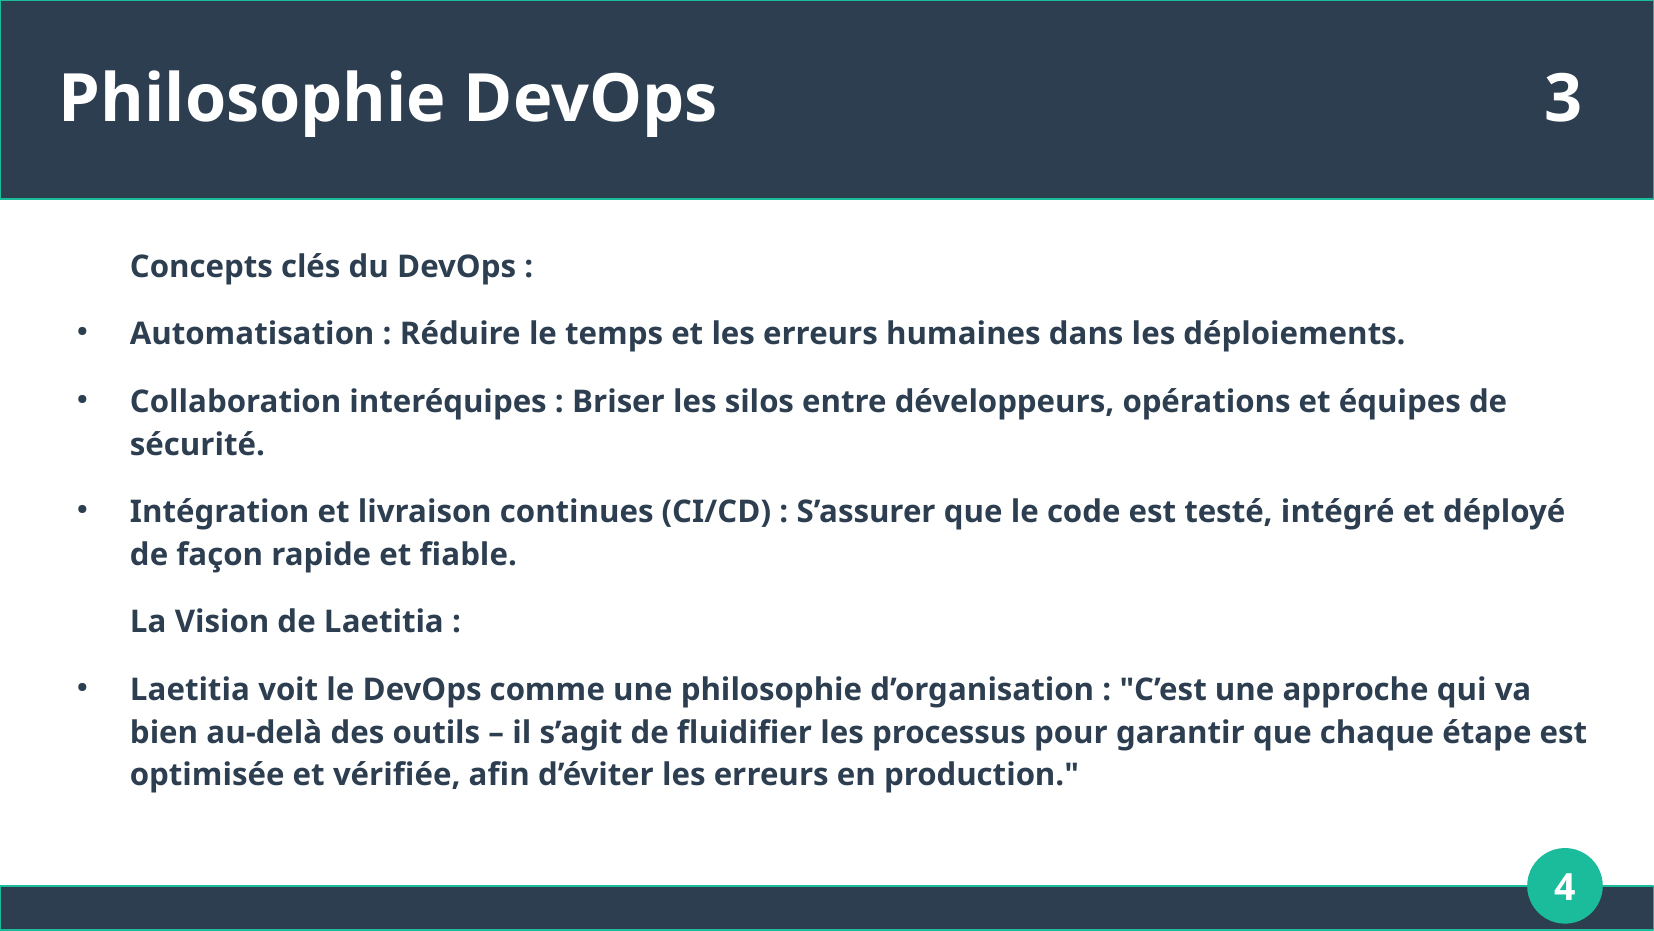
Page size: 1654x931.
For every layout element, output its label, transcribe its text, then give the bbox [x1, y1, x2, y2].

title Philosophie DevOps 3 [59, 37, 1595, 155]
list Concepts clés du DevOps : Automatisation : Réduire le temps et les erreurs humaines dans les déploiements. Collaboration interéquipes : Briser les silos entre développeurs, opérations et équipes de sécurité. Intégration et livraison continues (CI/CD) : S’assurer que le code est testé, intégré et déployé de façon rapide et fiable. La Vision de Laetitia : Laetitia voit le DevOps comme une philosophie d’organisation : "C’est une approche qui va bien au-delà des outils – il s’agit de fluidifier les processus pour garantir que chaque étape est optimisée et vérifiée, afin d’éviter les erreurs en production." [59, 243, 1595, 864]
